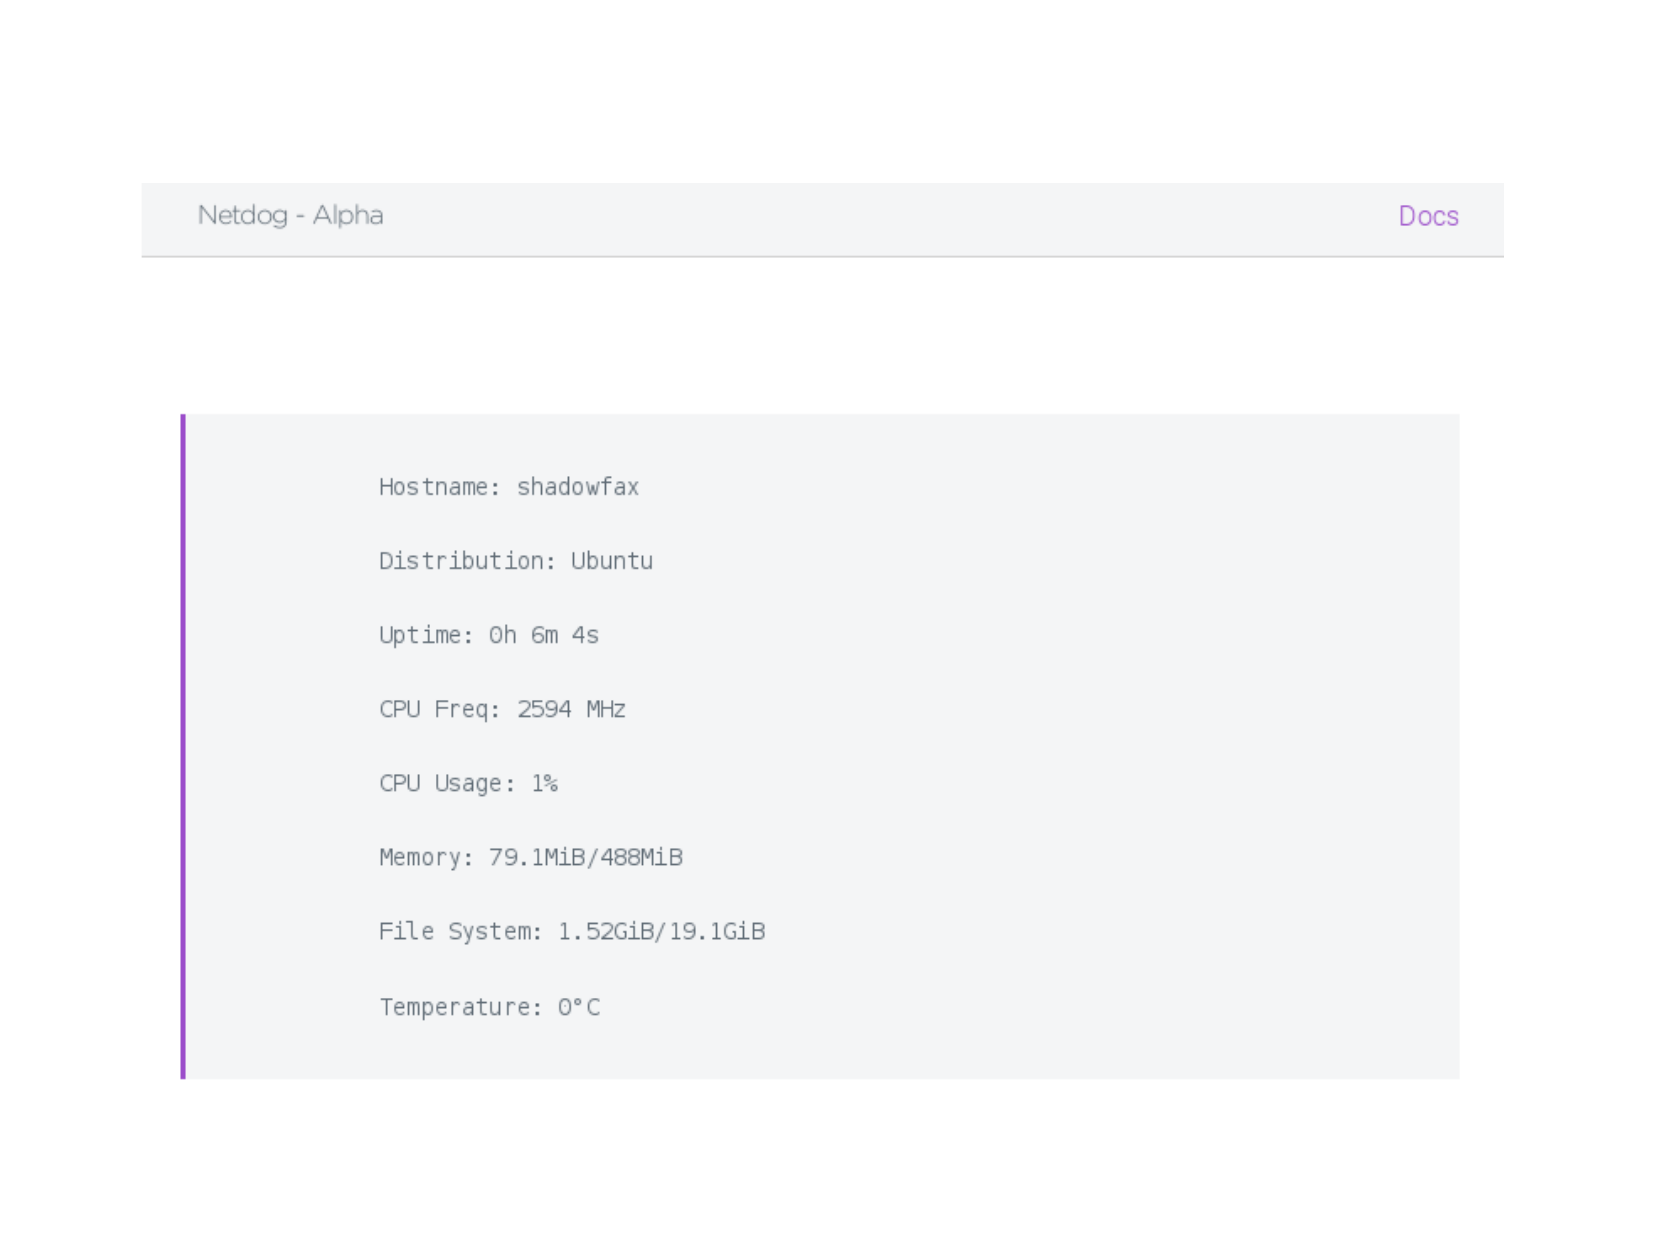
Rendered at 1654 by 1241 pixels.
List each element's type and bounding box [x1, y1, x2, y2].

picture [141, 183, 1504, 1111]
